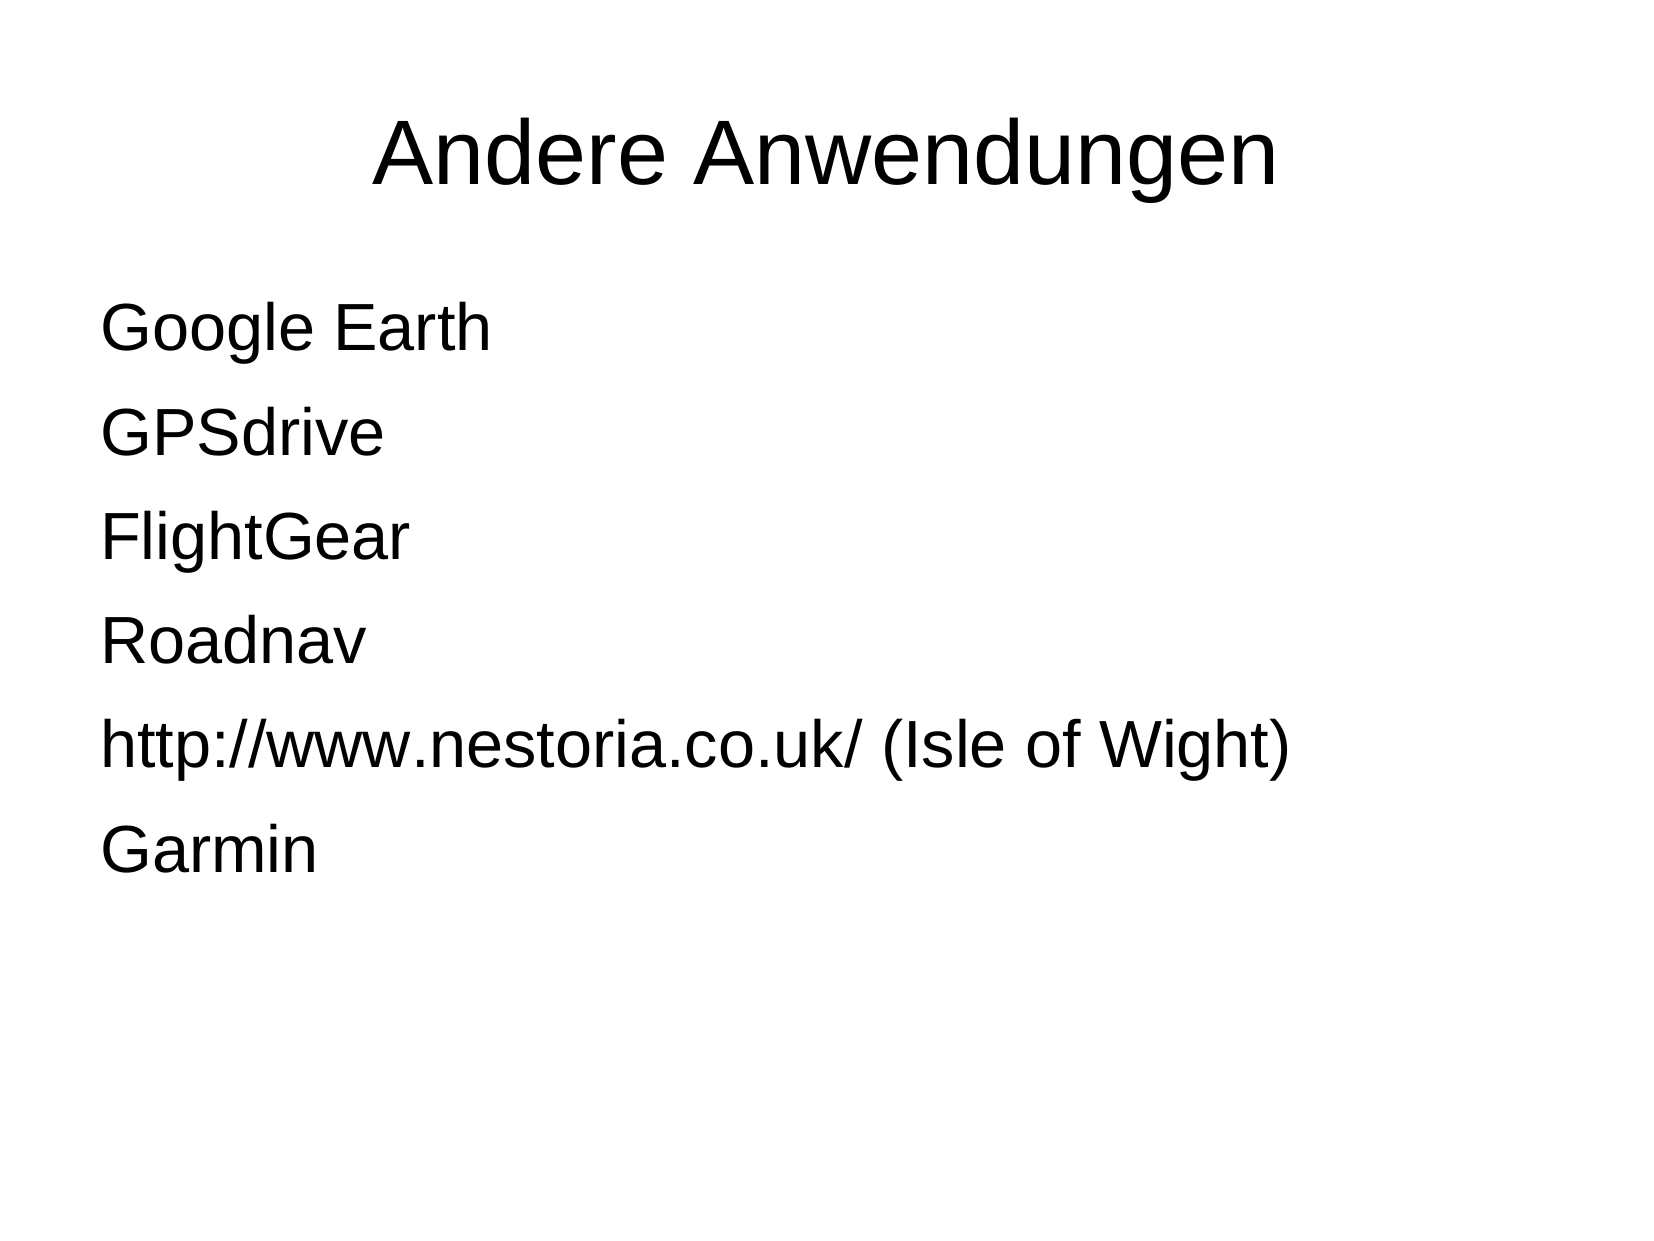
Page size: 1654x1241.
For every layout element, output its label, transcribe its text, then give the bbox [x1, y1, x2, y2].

list Google Earth GPSdrive FlightGear Roadnav http://www.nestoria.co.uk/ (Isle of Wight) Garmin [82, 290, 1571, 1109]
title Andere Anwendungen [82, 49, 1571, 257]
